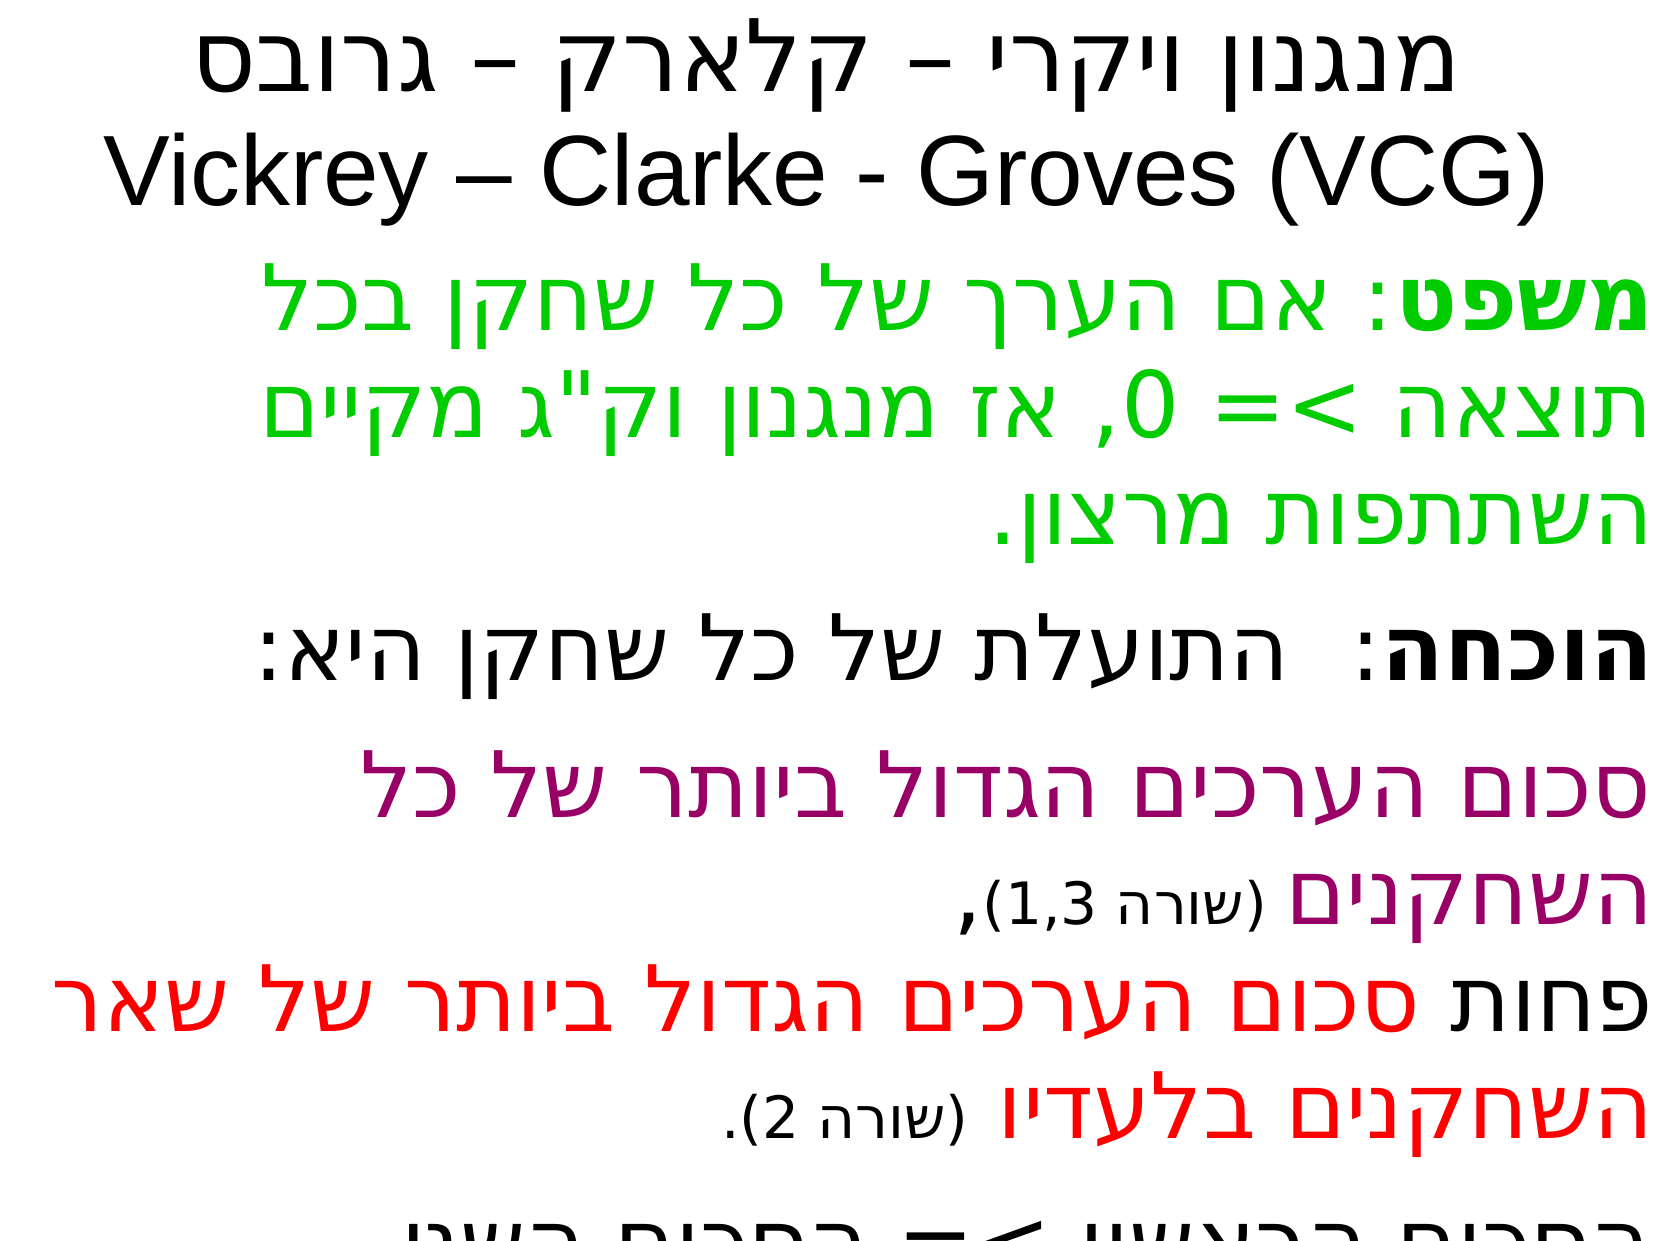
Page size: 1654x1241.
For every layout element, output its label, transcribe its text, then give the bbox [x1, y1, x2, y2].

list משפט: אם הערך של כל שחקן בכל תוצאה >= 0, אז מנגנון וק"ג מקיים השתתפות מרצון. הוכחה: התועלת של כל שחקן היא: סכום הערכים הגדול ביותר של כל השחקנים (שורה 1,3), פחות סכום הערכים הגדול ביותר של שאר השחקנים בלעדיו (שורה 2). הסכום הראשון >= הסכום השני. *** [27, 244, 1654, 1216]
title מנגנון ויקרי – קלארק – גרובס Vickrey – Clarke - Groves (VCG) [0, 1, 1654, 224]
